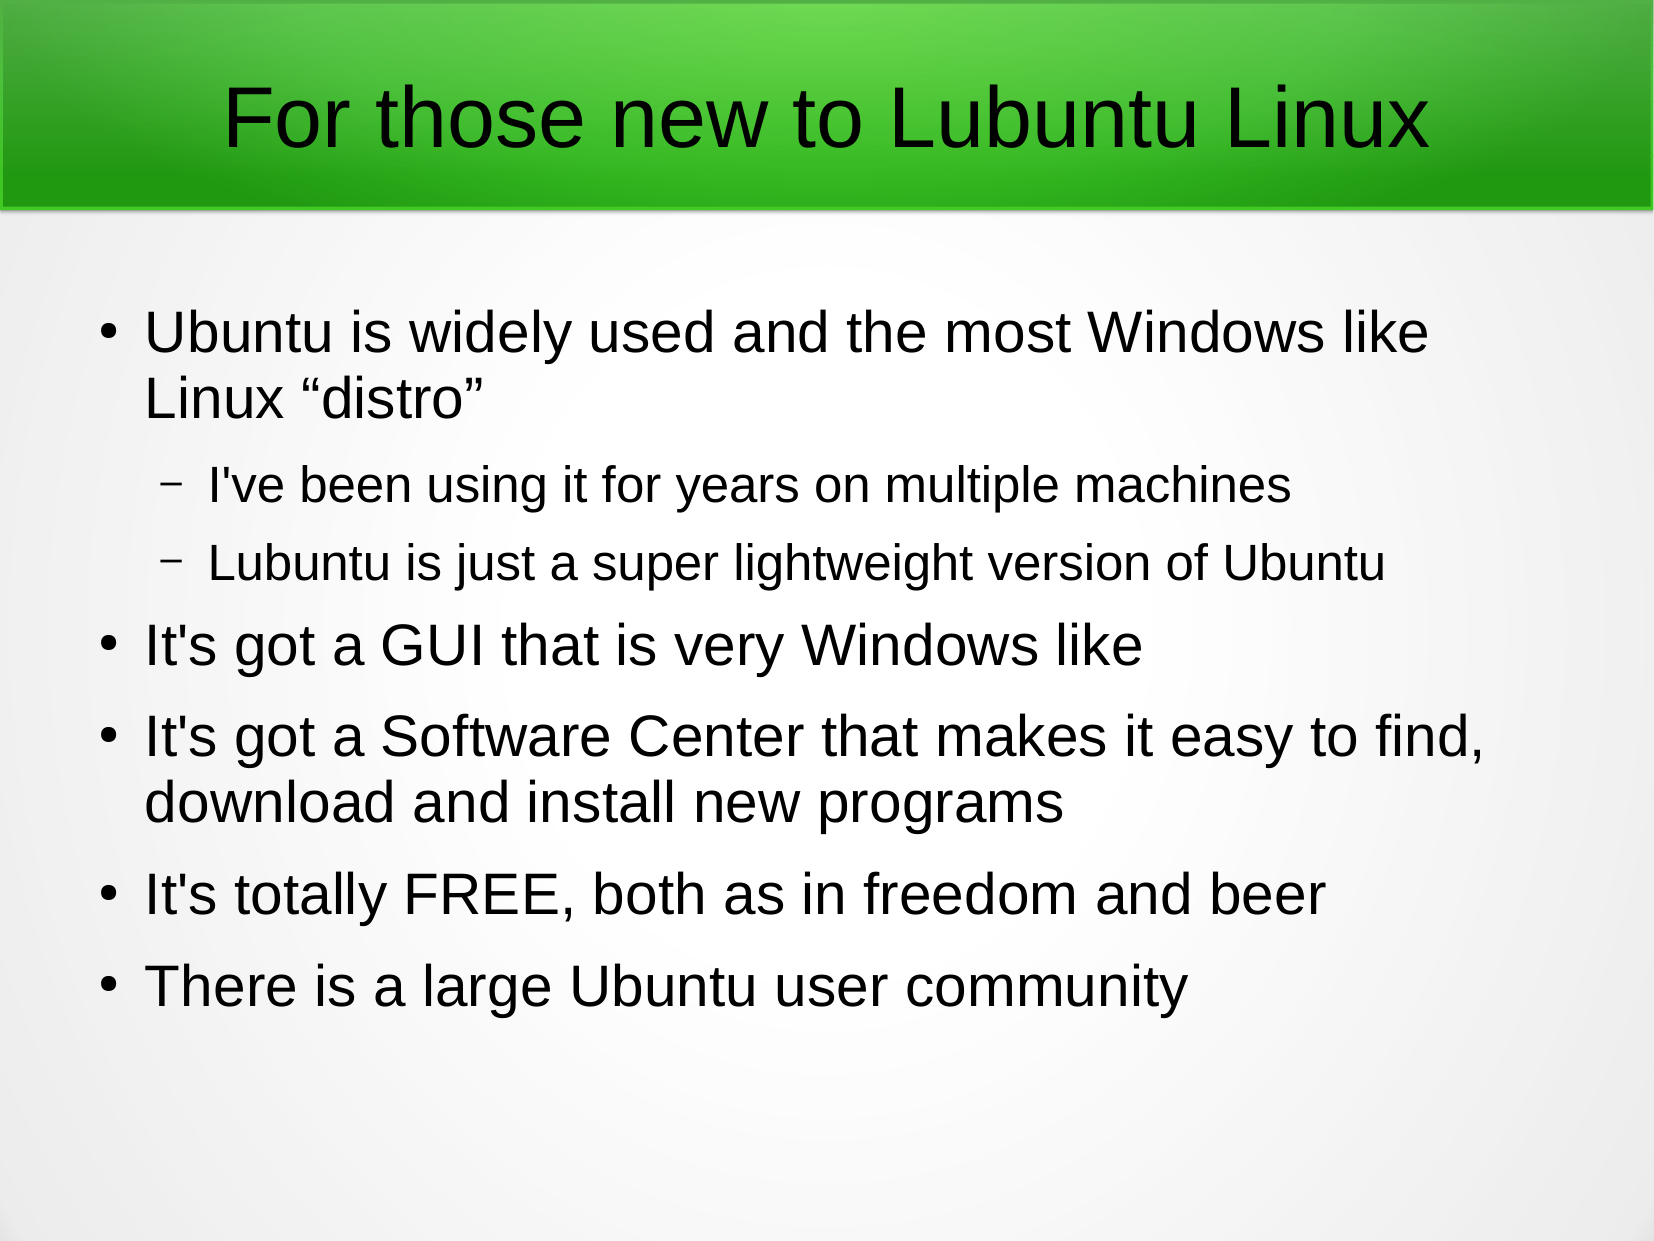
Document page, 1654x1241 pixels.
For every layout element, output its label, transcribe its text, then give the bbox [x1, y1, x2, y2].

title For those new to Lubuntu Linux [82, 47, 1571, 189]
list Ubuntu is widely used and the most Windows like Linux “distro” I've been using it for years on multiple machines Lubuntu is just a super lightweight version of Ubuntu It's got a GUI that is very Windows like It's got a Software Center that makes it easy to find, download and install new programs It's totally FREE, both as in freedom and beer There is a large Ubuntu user community [82, 299, 1571, 1019]
